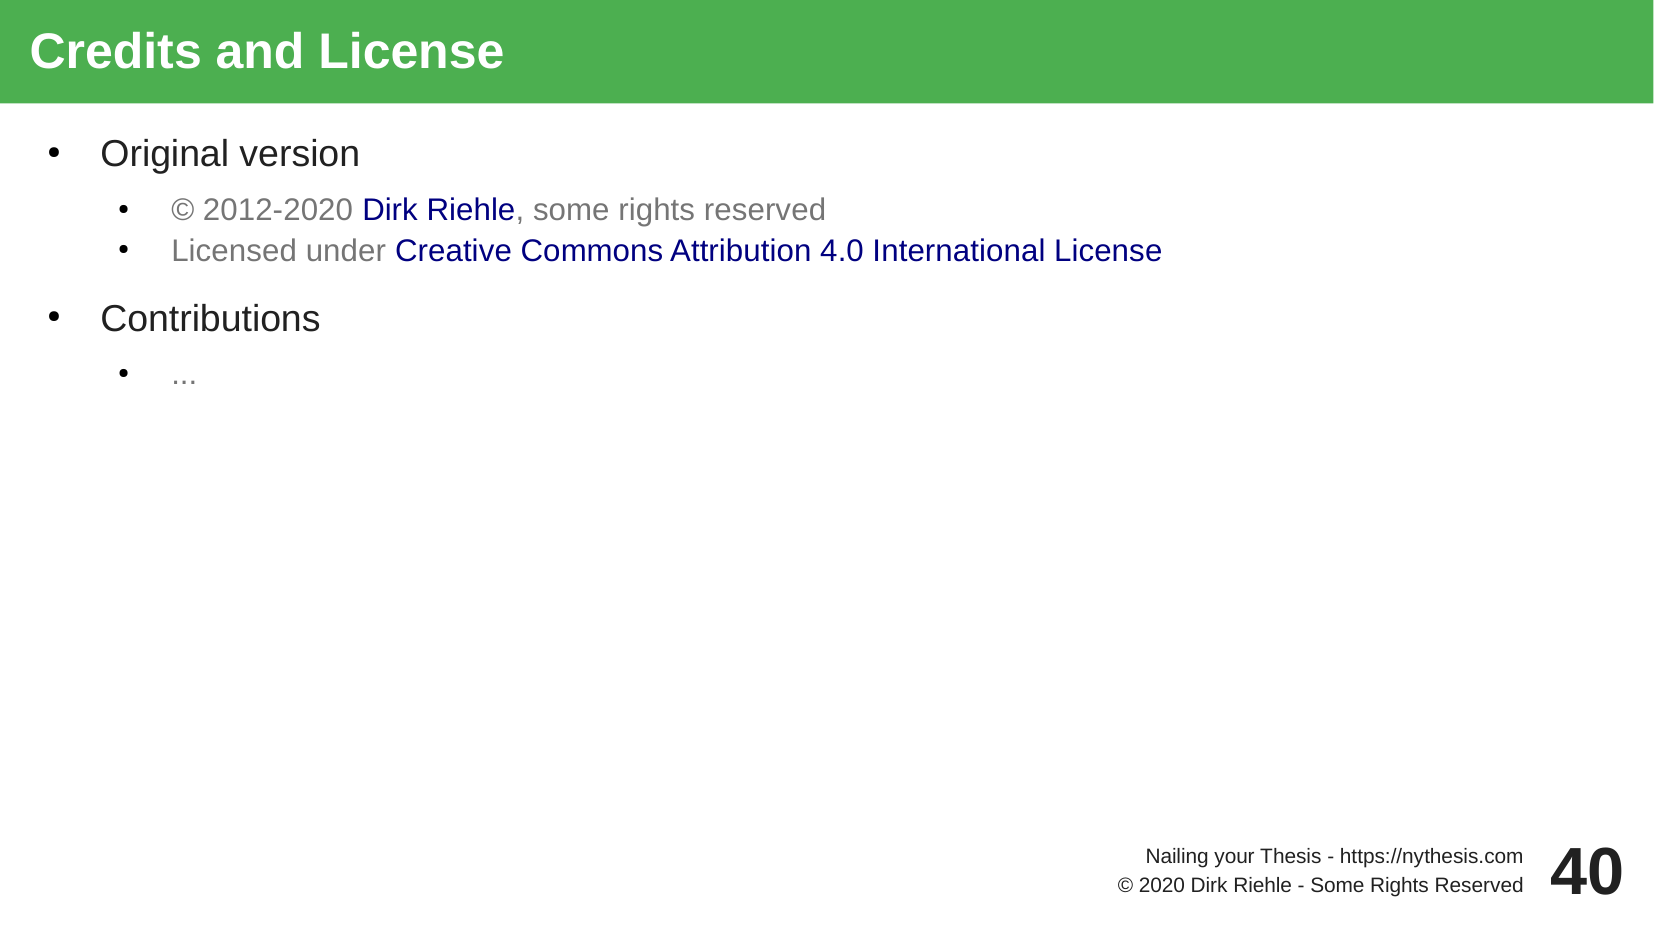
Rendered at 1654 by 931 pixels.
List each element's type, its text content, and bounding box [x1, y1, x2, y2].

title Credits and License [0, 0, 1654, 104]
list Original version © 2012-2020 Dirk Riehle, some rights reserved Licensed under Creative Commons Attribution 4.0 International License Contributions ... [29, 132, 1625, 813]
